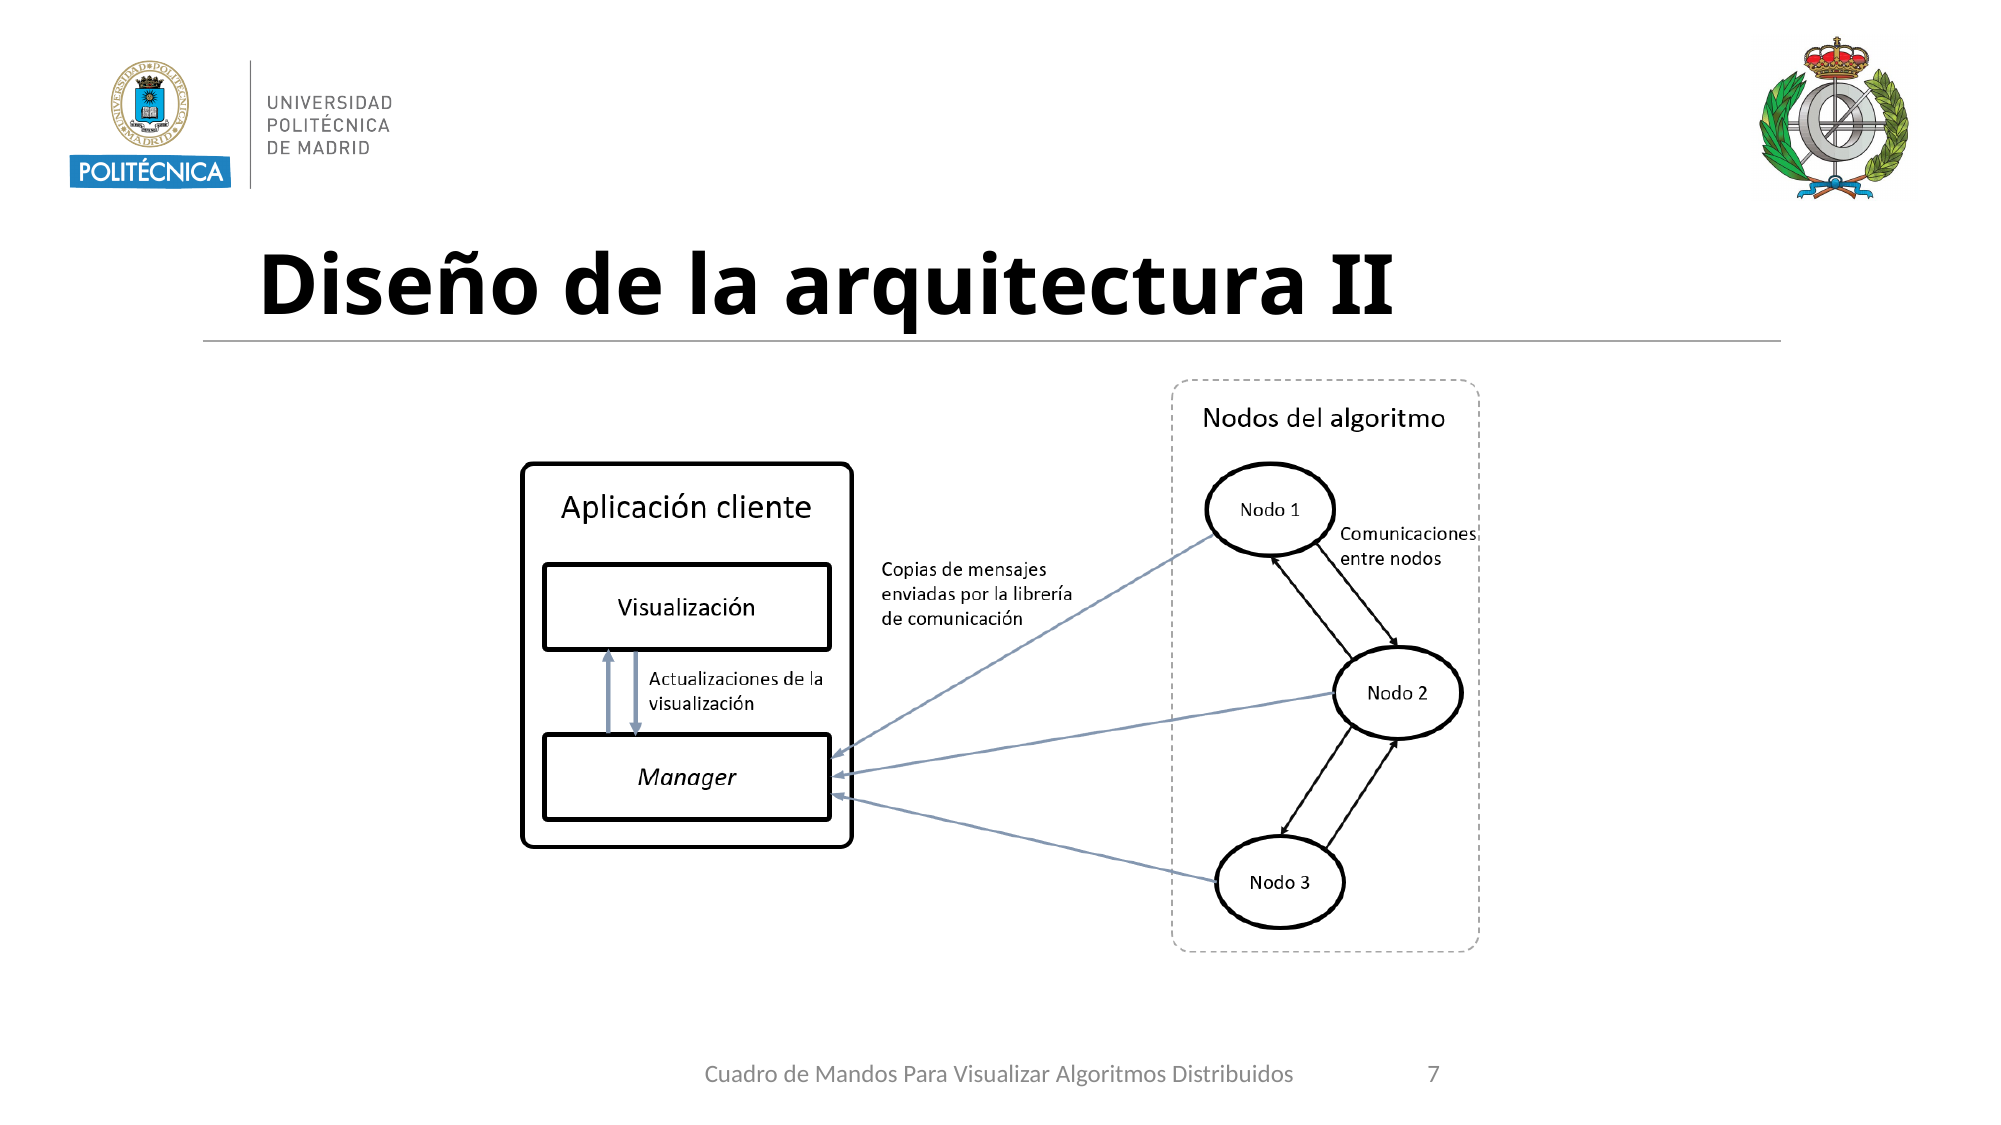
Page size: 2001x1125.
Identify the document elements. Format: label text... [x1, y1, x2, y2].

picture [518, 377, 1482, 954]
text_box [1412, 1042, 1863, 1103]
picture [48, 34, 436, 215]
text_box Cuadro de Mandos Para Visualizar Algoritmos Distribuidos [662, 1042, 1338, 1103]
picture [1751, 34, 1918, 201]
title Diseño de la arquitectura II [242, 197, 1968, 378]
